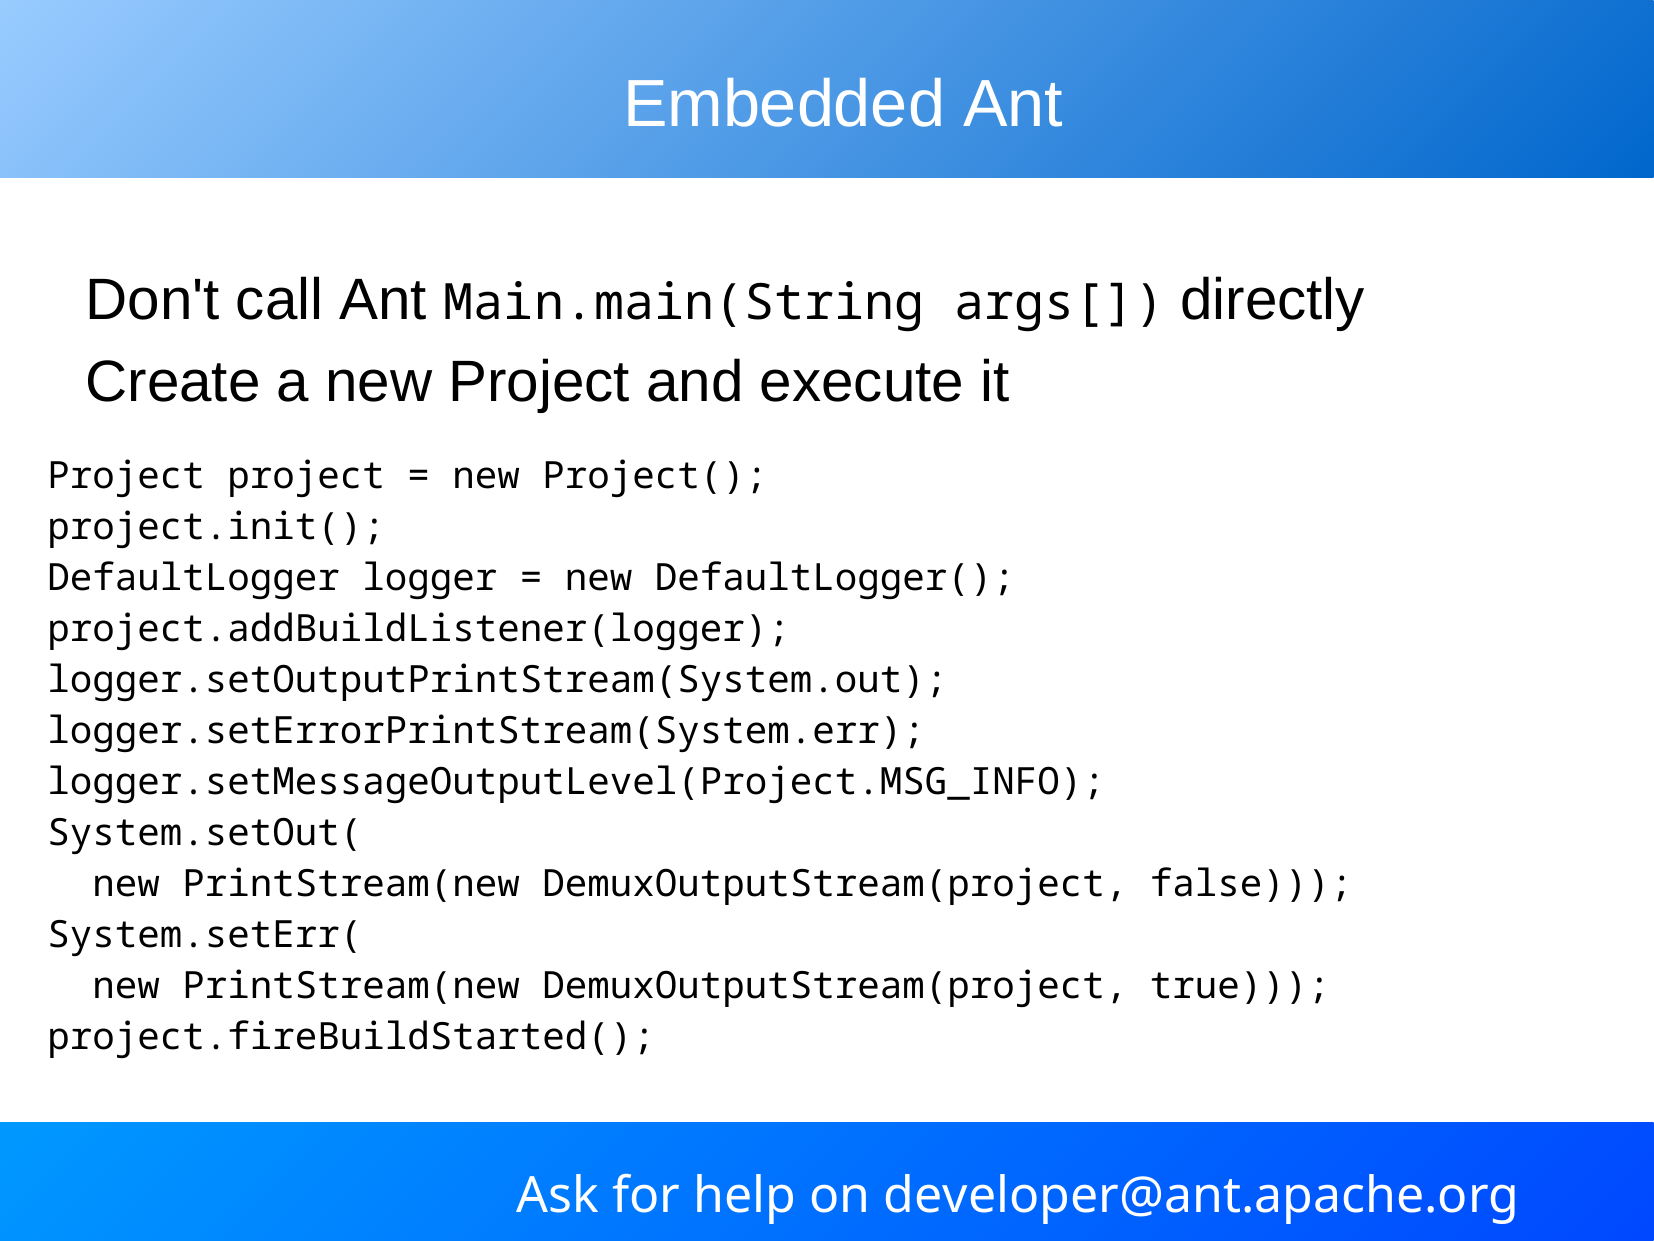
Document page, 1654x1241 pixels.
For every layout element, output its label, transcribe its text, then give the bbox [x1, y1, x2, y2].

list Don't call Ant Main.main(String args[]) directly Create a new Project and execute it [60, 265, 1506, 442]
text_box Ask for help on developer@ant.apache.org [501, 1151, 1625, 1227]
text_box Project project = new Project(); project.init(); DefaultLogger logger = new DefaultLogger(); project.addBuildListener(logger); logger.setOutputPrintStream(System.out); logger.setErrorPrintStream(System.err); logger.setMessageOutputLevel(Project.MSG_INFO); System.setOut( new PrintStream(new DemuxOutputStream(project, false))); System.setErr( new PrintStream(new DemuxOutputStream(project, true))); project.fireBuildStarted(); [32, 442, 1625, 1067]
title Embedded Ant [162, 59, 1489, 148]
